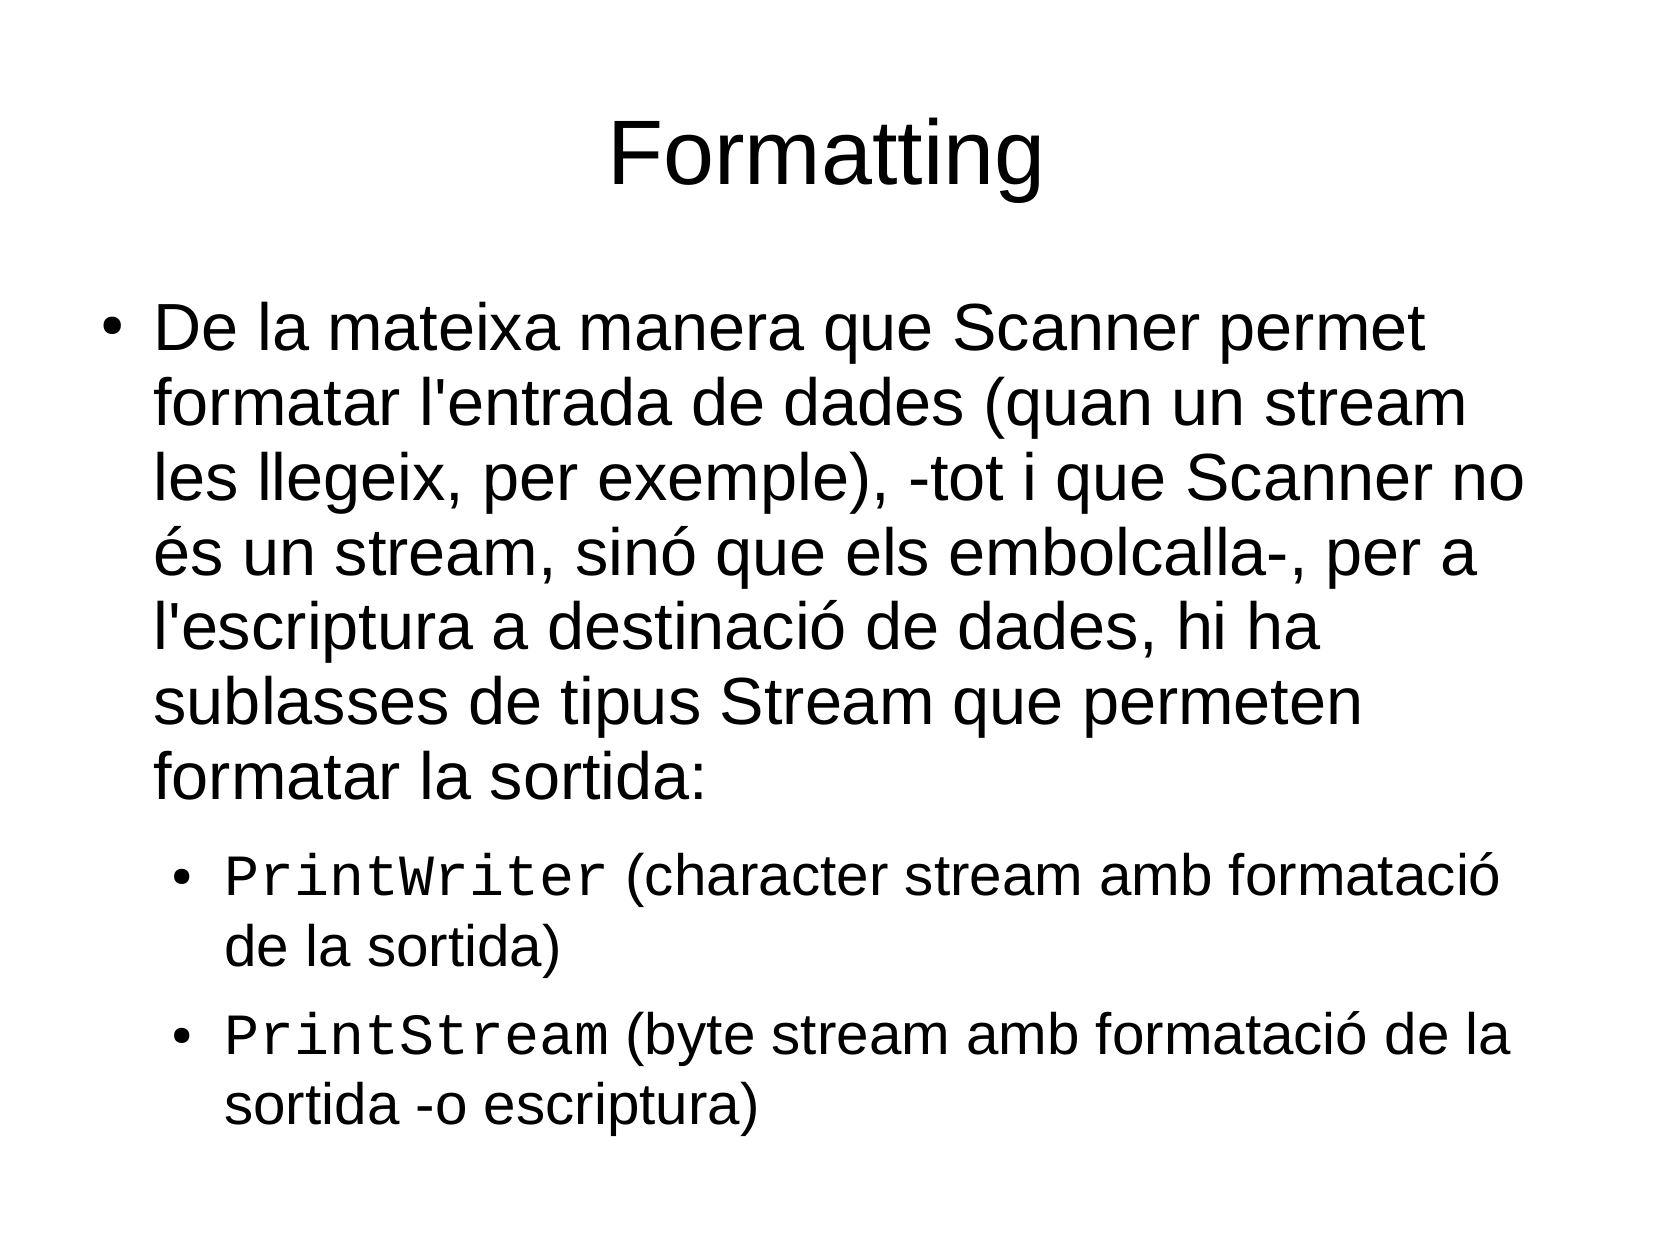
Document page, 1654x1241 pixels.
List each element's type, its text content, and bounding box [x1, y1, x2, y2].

title Formatting [82, 49, 1571, 257]
list De la mateixa manera que Scanner permet formatar l'entrada de dades (quan un stream les llegeix, per exemple), -tot i que Scanner no és un stream, sinó que els embolcalla-, per a l'escriptura a destinació de dades, hi ha sublasses de tipus Stream que permeten formatar la sortida: PrintWriter (character stream amb formatació de la sortida) PrintStream (byte stream amb formatació de la sortida -o escriptura) [82, 290, 1571, 1133]
